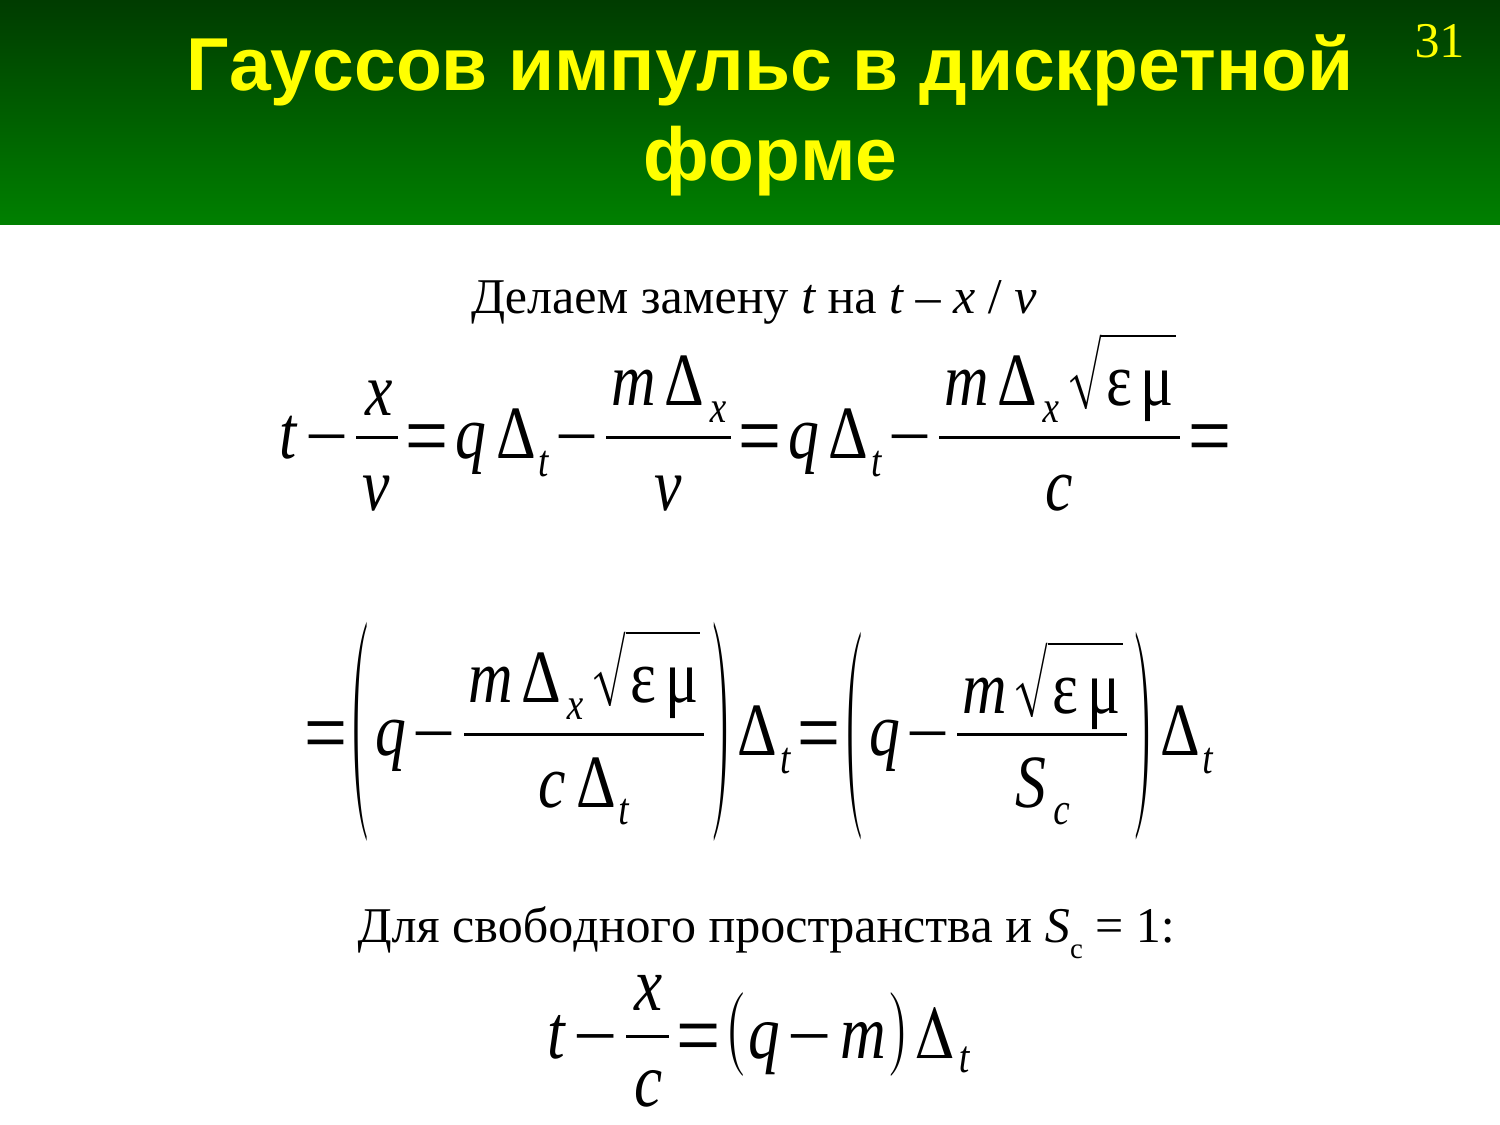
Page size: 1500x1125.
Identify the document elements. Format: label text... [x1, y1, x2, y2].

title Гауссов импульс в дискретной форме [100, 7, 1441, 204]
chart [531, 972, 987, 1125]
text_box Делаем замену t на t – x / v [456, 255, 1051, 330]
chart [252, 330, 1262, 846]
text_box Для свободного пространства и Sc = 1: [342, 884, 1193, 972]
